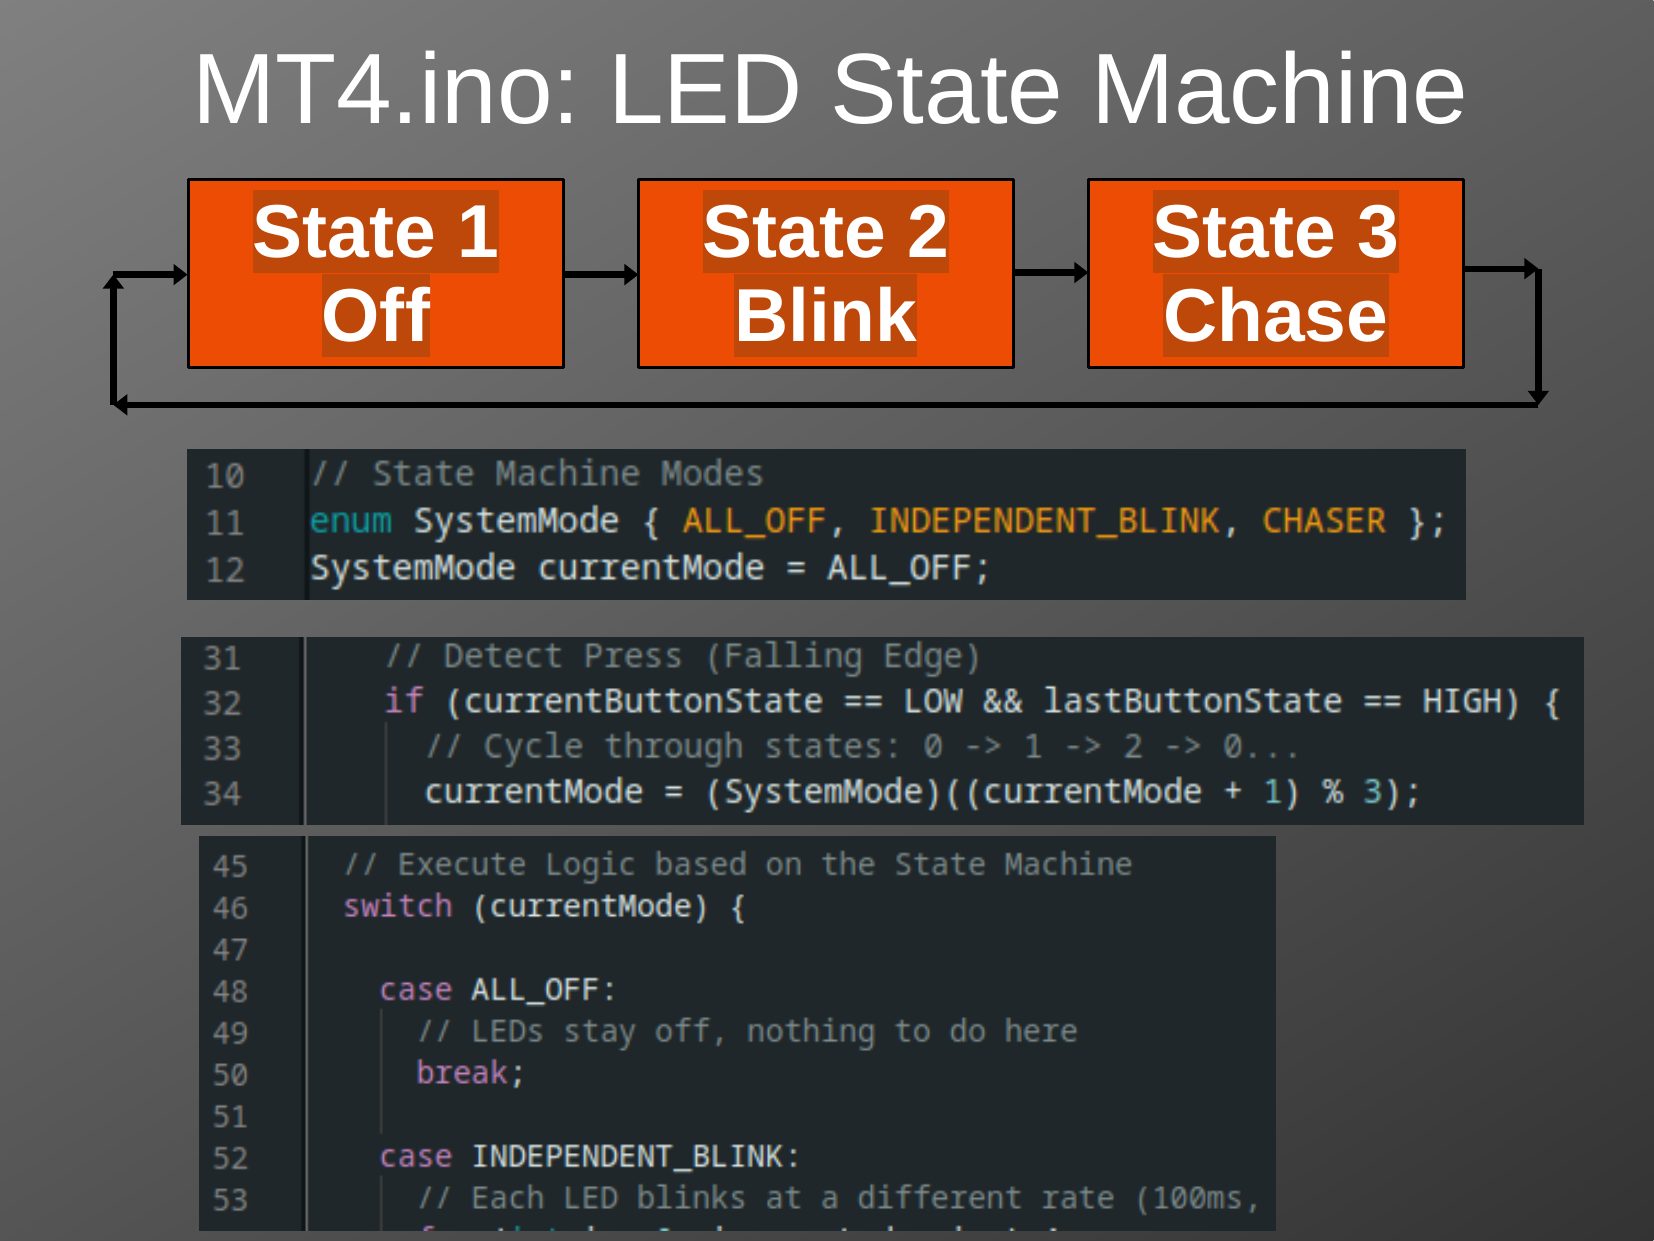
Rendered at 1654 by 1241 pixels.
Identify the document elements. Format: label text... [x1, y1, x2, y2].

title MT4.ino: LED State Machine [86, 27, 1576, 151]
text_box State 2 Blink [638, 179, 1014, 368]
picture [181, 637, 1584, 826]
picture [187, 449, 1466, 601]
text_box State 3 Chase [1088, 179, 1464, 368]
picture [199, 836, 1276, 1231]
text_box State 1 Off [188, 179, 564, 368]
